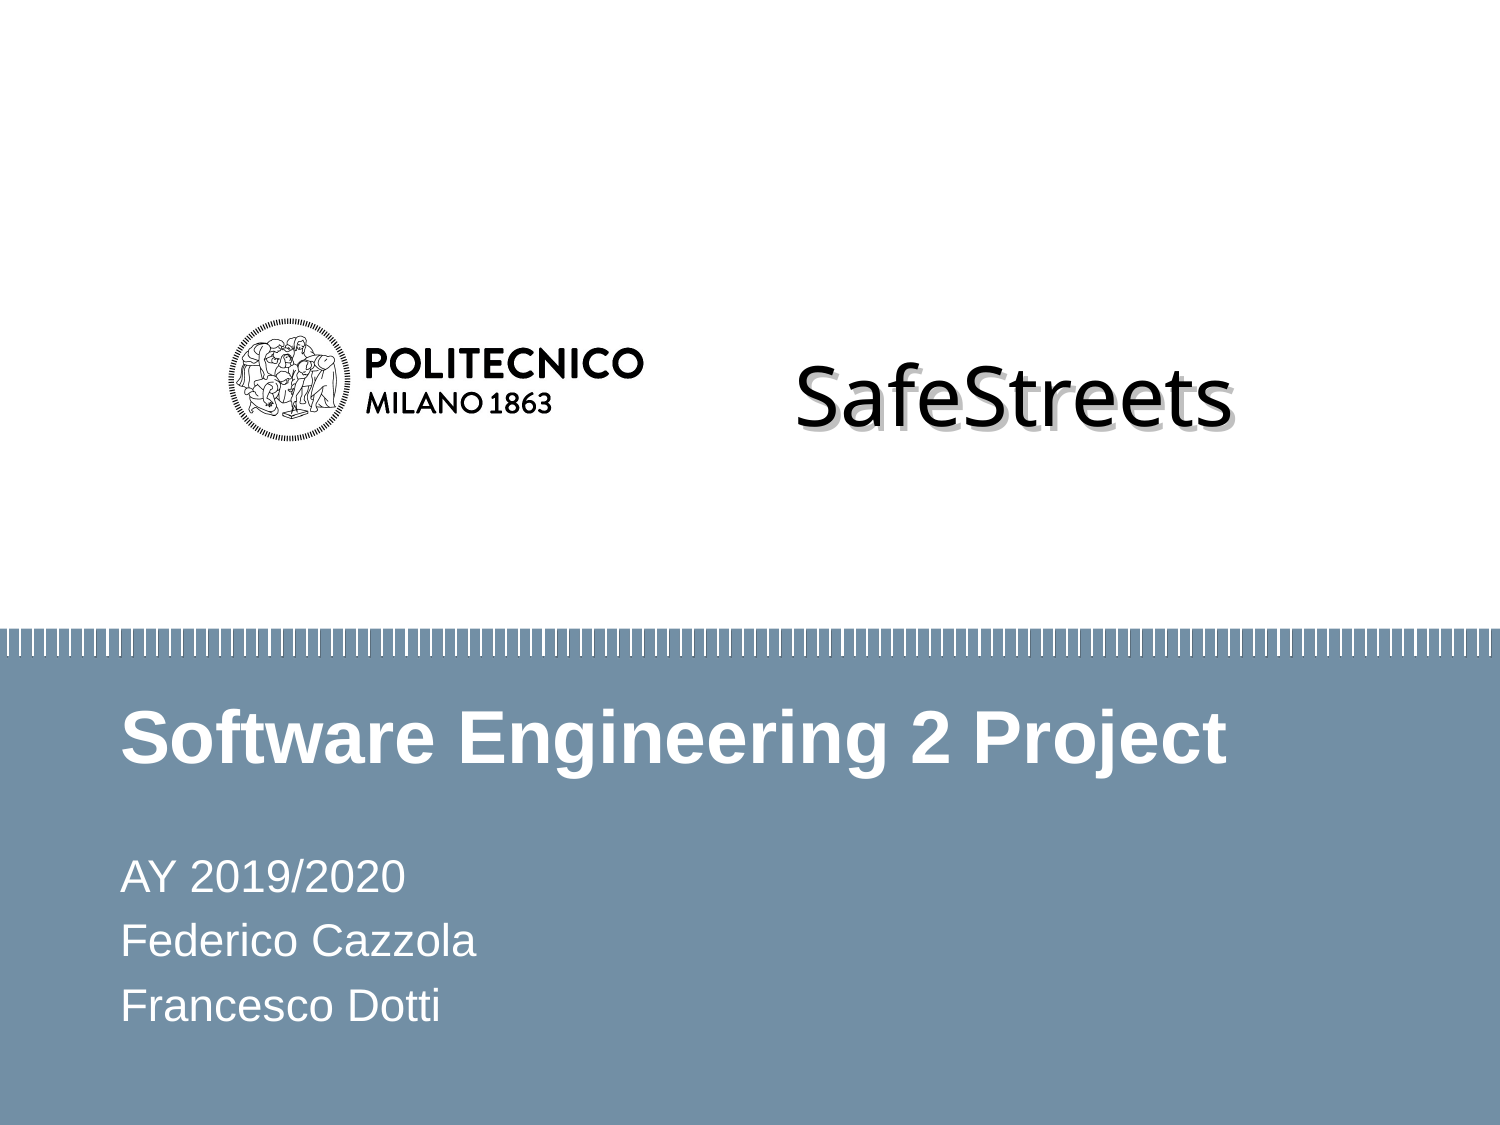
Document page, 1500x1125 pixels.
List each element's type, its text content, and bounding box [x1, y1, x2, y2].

picture [182, 272, 689, 487]
text_box [0, 628, 1500, 1125]
text_box Software Engineering 2 Project [105, 680, 1381, 839]
text_box SafeStreets [780, 335, 1306, 496]
text_box AY 2019/2020 Federico Cazzola Francesco Dotti [105, 839, 1381, 1059]
